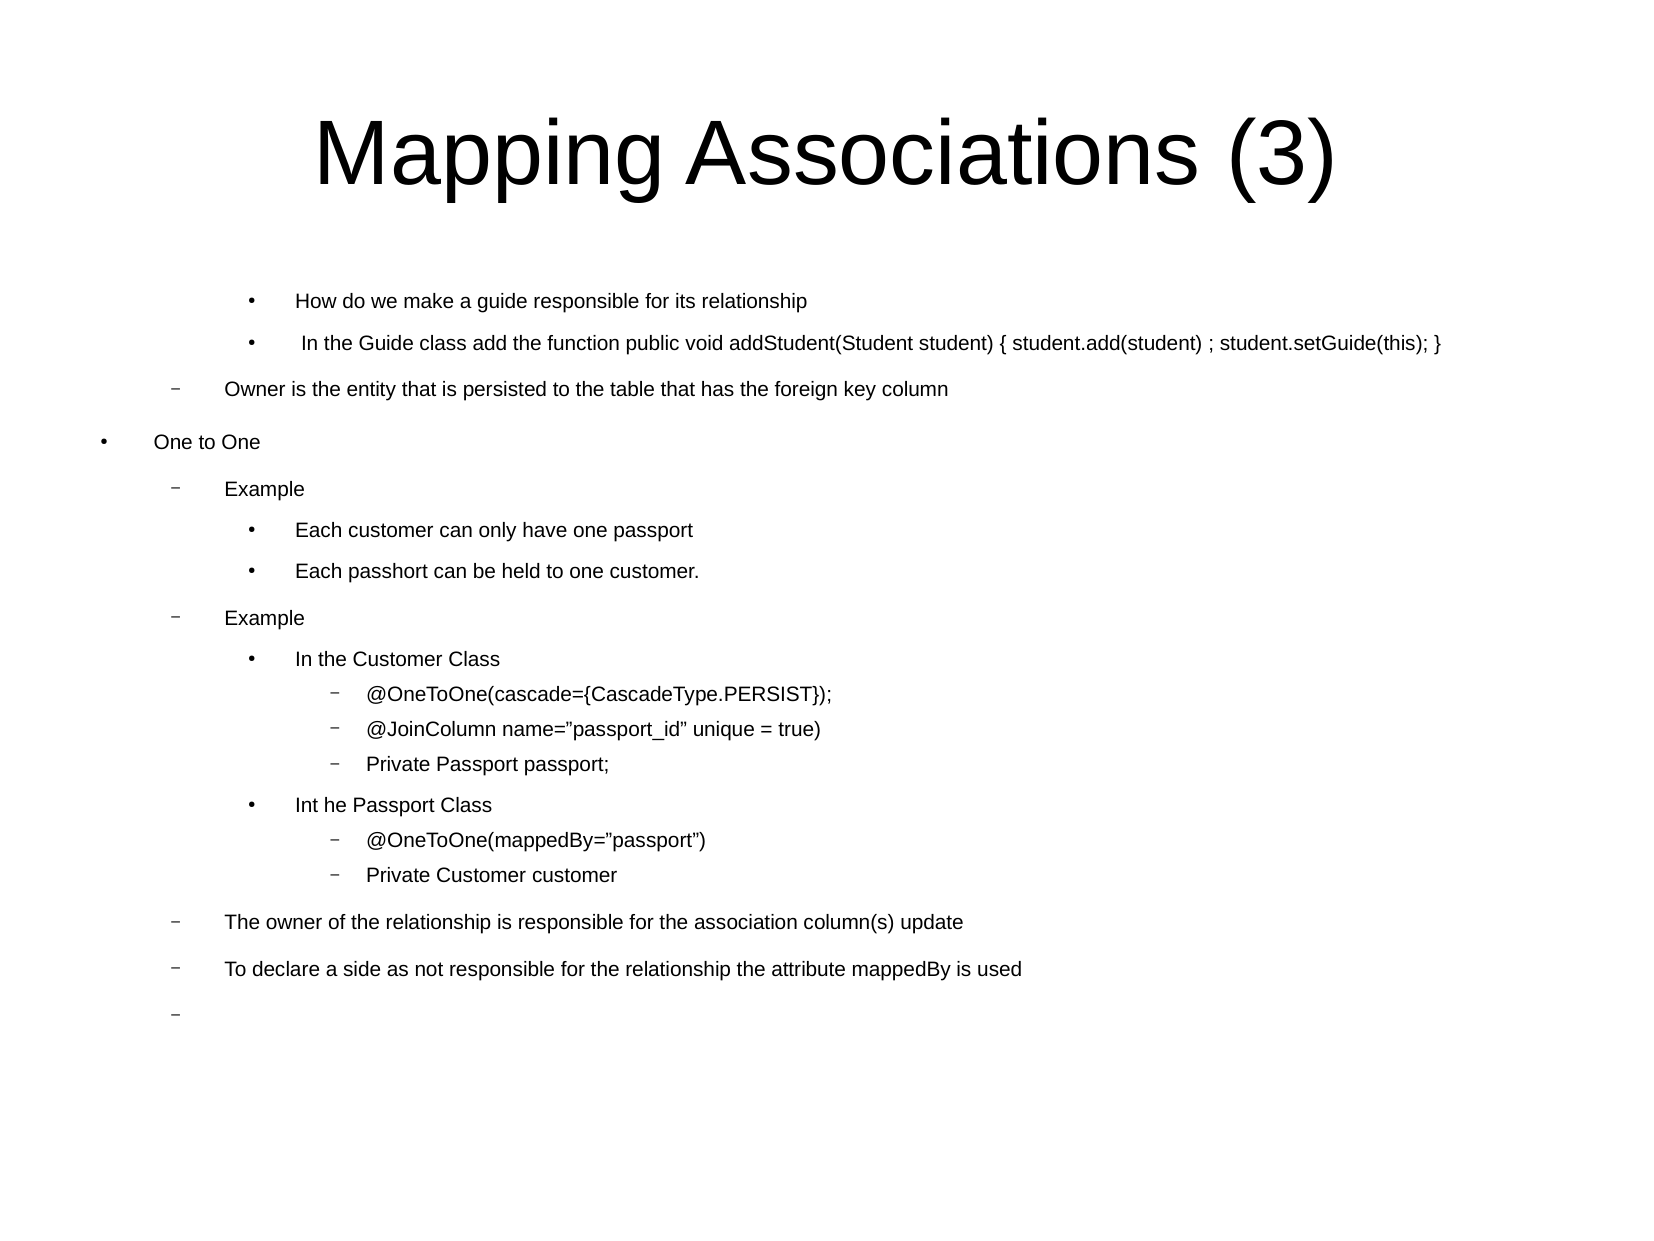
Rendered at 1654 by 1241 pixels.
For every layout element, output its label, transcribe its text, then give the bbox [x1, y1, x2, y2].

list How do we make a guide responsible for its relationship In the Guide class add the function public void addStudent(Student student) { student.add(student) ; student.setGuide(this); } Owner is the entity that is persisted to the table that has the foreign key column One to One Example Each customer can only have one passport Each passhort can be held to one customer. Example In the Customer Class @OneToOne(cascade={CascadeType.PERSIST}); @JoinColumn name=”passport_id” unique = true) Private Passport passport; Int he Passport Class @OneToOne(mappedBy=”passport”) Private Customer customer The owner of the relationship is responsible for the association column(s) update To declare a side as not responsible for the relationship the attribute mappedBy is used [82, 290, 1571, 1216]
title Mapping Associations (3) [82, 49, 1571, 257]
